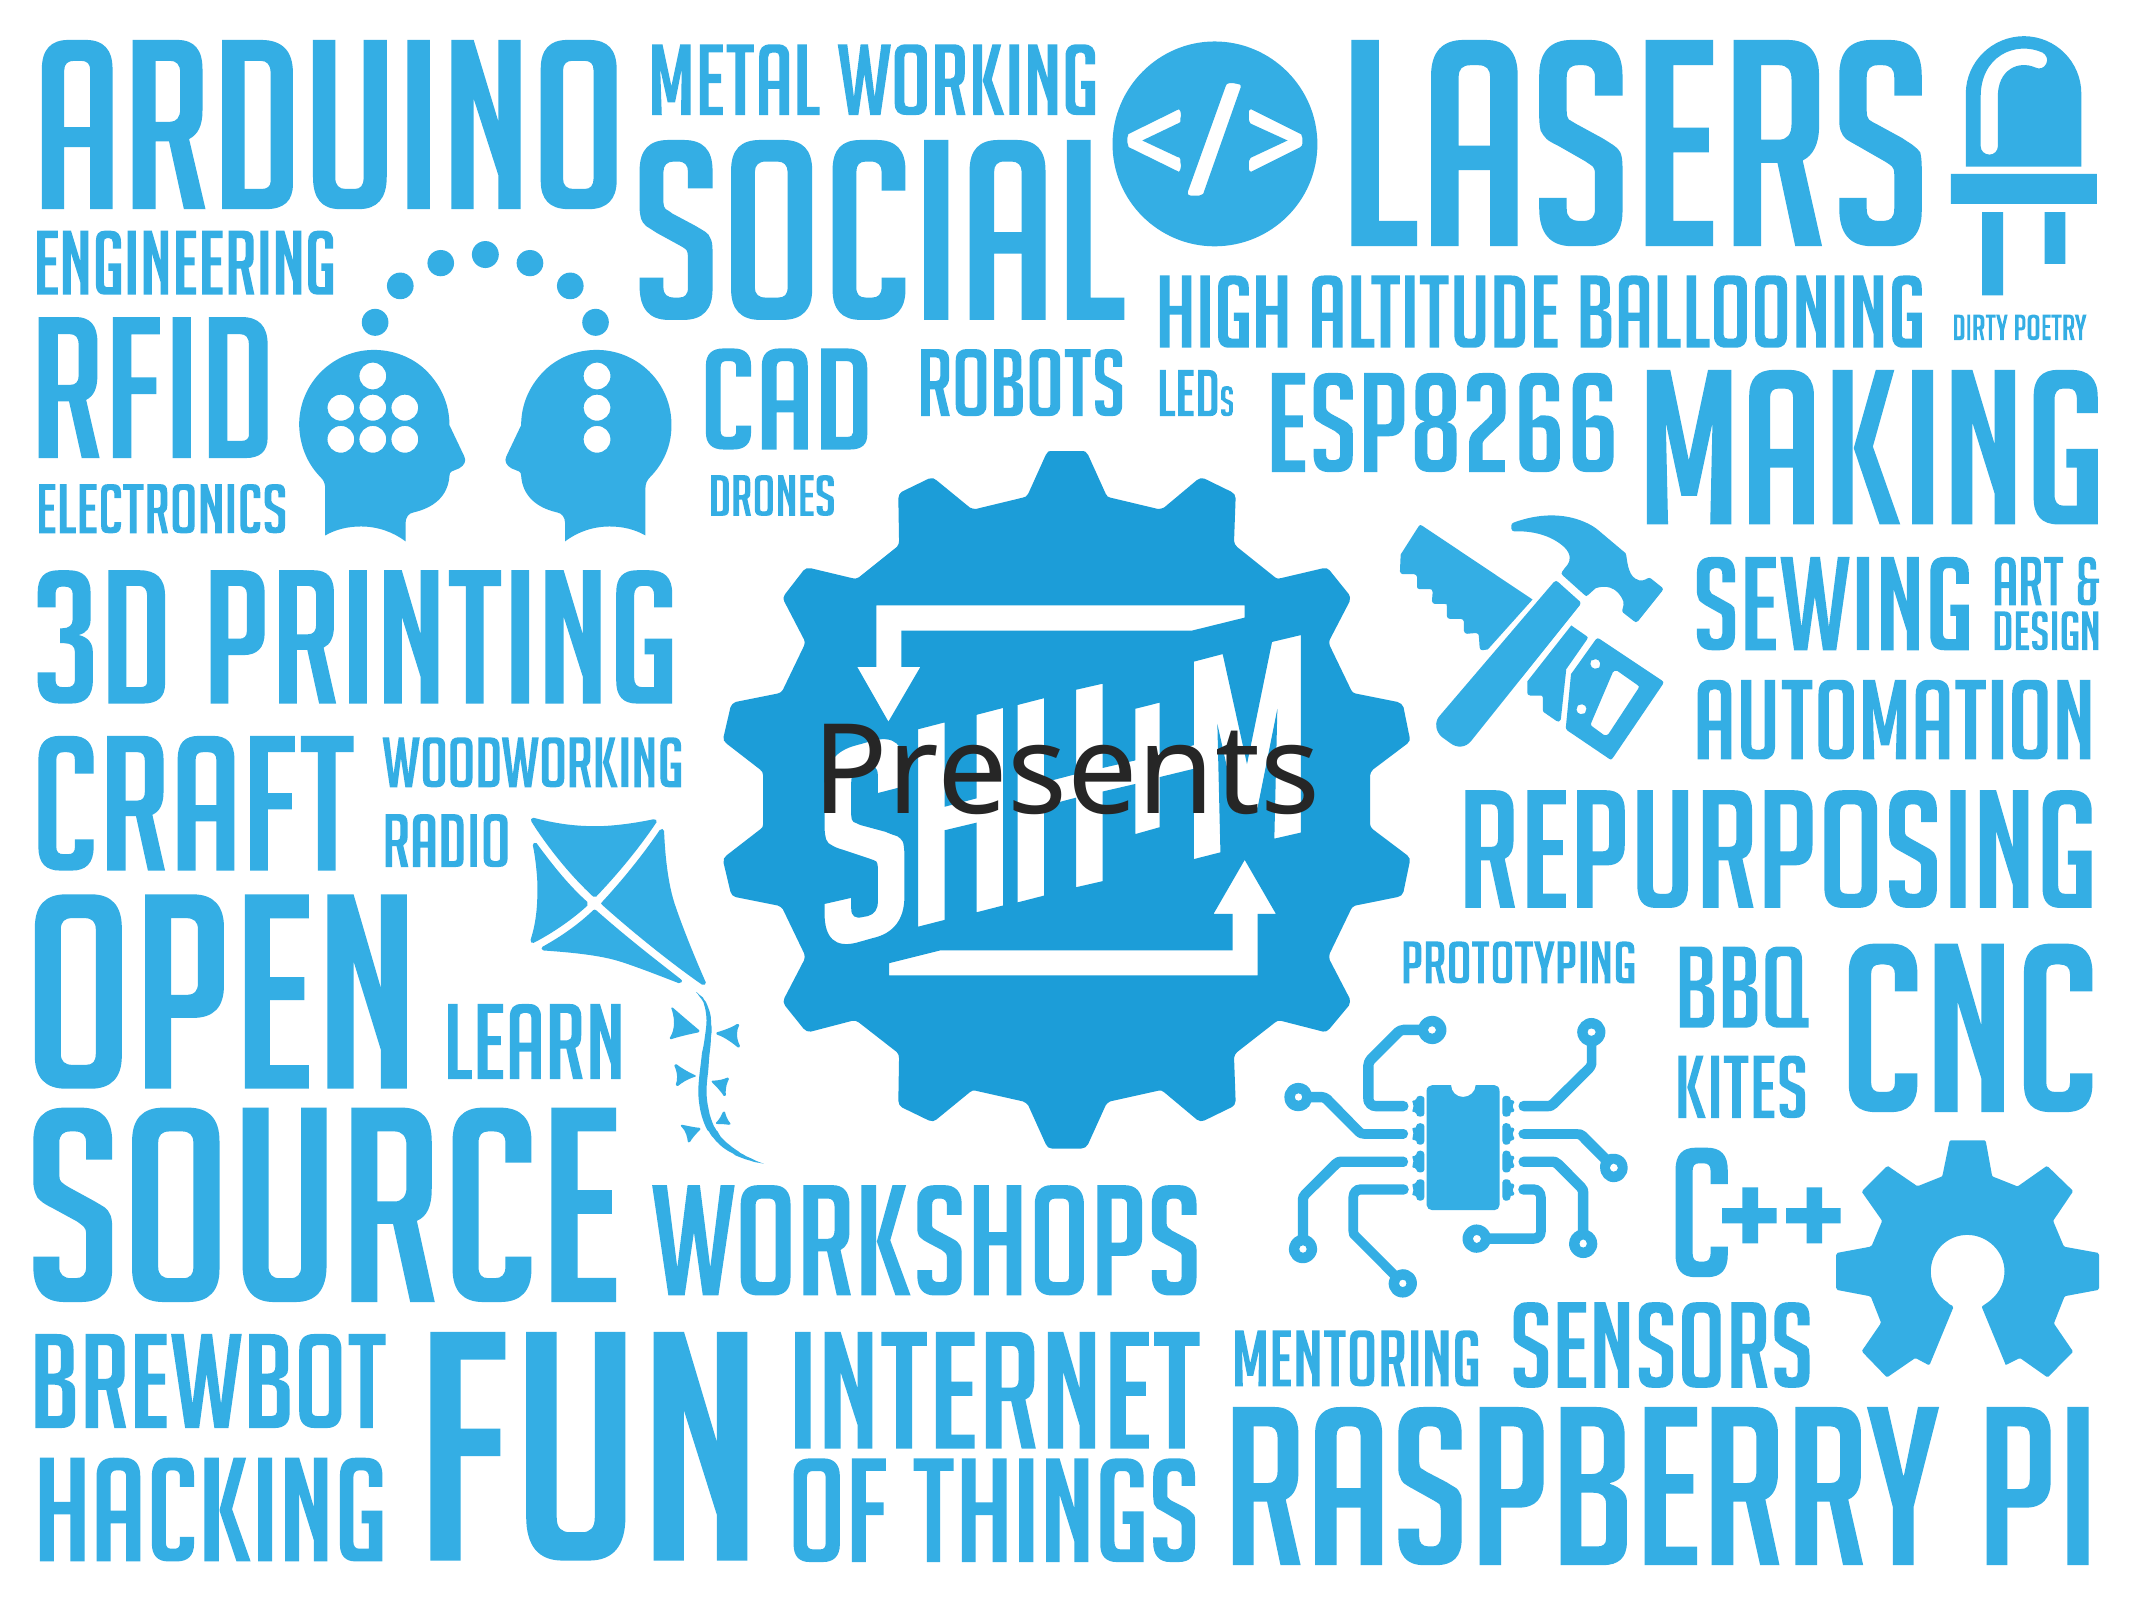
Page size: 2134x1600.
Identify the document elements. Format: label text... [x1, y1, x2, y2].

text_box [2027, 314, 2040, 341]
text_box [349, 570, 367, 704]
text_box [1678, 1055, 1706, 1119]
text_box [541, 737, 565, 788]
text_box [412, 814, 436, 868]
text_box [1881, 556, 1919, 651]
text_box [1315, 1406, 1383, 1566]
text_box [1271, 372, 1306, 451]
text_box [1028, 44, 1058, 116]
text_box [1644, 1406, 1698, 1566]
text_box [1675, 1147, 1728, 1278]
text_box [1095, 349, 1123, 417]
text_box [2067, 1406, 2089, 1566]
text_box [545, 570, 601, 704]
text_box [422, 737, 446, 788]
text_box [1934, 943, 2004, 1113]
text_box [1425, 941, 1446, 984]
text_box [101, 484, 122, 534]
text_box [1714, 275, 1747, 348]
text_box [837, 44, 891, 116]
text_box [669, 1007, 700, 1040]
text_box [530, 842, 588, 943]
text_box [348, 1333, 386, 1429]
text_box [1557, 941, 1576, 984]
text_box [549, 1003, 583, 1080]
text_box [1100, 1458, 1144, 1563]
text_box [531, 817, 657, 897]
text_box [725, 1149, 764, 1164]
text_box [1795, 1406, 1864, 1566]
text_box [1786, 1187, 1841, 1244]
text_box [1954, 314, 1965, 341]
text_box [38, 317, 100, 459]
text_box [711, 1079, 723, 1095]
text_box [660, 737, 682, 788]
text_box [2077, 556, 2100, 606]
text_box [1745, 556, 1776, 651]
text_box [96, 1457, 141, 1562]
text_box [1324, 1330, 1346, 1387]
text_box [821, 348, 868, 450]
text_box [1288, 1156, 1409, 1264]
text_box [279, 570, 337, 704]
text_box [1539, 39, 1623, 247]
text_box [1824, 790, 1878, 908]
text_box [41, 39, 113, 210]
text_box [1426, 1085, 1500, 1211]
text_box [1200, 275, 1210, 348]
text_box [616, 570, 673, 704]
text_box [1696, 556, 1736, 651]
text_box [1153, 1458, 1196, 1563]
text_box [407, 39, 430, 210]
text_box [1472, 941, 1490, 984]
text_box [1765, 946, 1809, 1028]
text_box [994, 349, 1023, 417]
text_box [1436, 580, 1581, 747]
text_box [2023, 943, 2093, 1113]
text_box [1218, 275, 1249, 348]
text_box [427, 249, 455, 277]
text_box [1515, 941, 1555, 984]
text_box [601, 828, 706, 985]
text_box [1577, 790, 1625, 908]
text_box [145, 894, 224, 1089]
text_box [108, 570, 166, 704]
text_box [1965, 36, 2082, 167]
text_box [1527, 790, 1566, 908]
text_box [1455, 1330, 1479, 1387]
text_box [448, 570, 502, 704]
text_box [1753, 1055, 1775, 1119]
text_box [208, 317, 268, 459]
text_box [1657, 275, 1681, 348]
text_box [33, 1107, 113, 1303]
text_box [112, 317, 160, 459]
text_box [1494, 275, 1526, 348]
text_box [244, 894, 309, 1089]
text_box [1178, 369, 1194, 417]
text_box [1009, 44, 1020, 115]
text_box [1967, 314, 1971, 341]
text_box [2061, 611, 2079, 651]
text_box [227, 484, 235, 534]
text_box [1064, 349, 1091, 417]
text_box [210, 570, 265, 704]
text_box [985, 1331, 1036, 1449]
text_box [961, 1458, 1007, 1563]
text_box [894, 44, 927, 116]
text_box [1502, 1123, 1515, 1145]
text_box [1711, 1055, 1720, 1119]
text_box [1034, 1185, 1084, 1296]
text_box [382, 737, 420, 788]
text_box [2032, 611, 2048, 651]
text_box [1029, 349, 1061, 417]
text_box [1733, 39, 1823, 247]
text_box [127, 230, 136, 295]
text_box [1638, 1302, 1674, 1388]
text_box [1513, 1302, 1549, 1388]
text_box [1741, 679, 1776, 760]
text_box [955, 349, 987, 417]
text_box [171, 1333, 242, 1429]
text_box [1781, 679, 1813, 760]
text_box [299, 349, 466, 542]
text_box [1818, 679, 1854, 760]
text_box [639, 139, 713, 320]
text_box [1973, 314, 2008, 341]
text_box [107, 735, 166, 871]
text_box [1462, 1184, 1546, 1253]
text_box [1834, 275, 1845, 348]
text_box [448, 1003, 472, 1080]
text_box [1755, 275, 1788, 348]
text_box [471, 241, 499, 269]
text_box [1646, 369, 1732, 525]
text_box [361, 308, 389, 336]
text_box [1702, 790, 1754, 908]
text_box [1492, 941, 1513, 984]
text_box [582, 308, 609, 336]
text_box [450, 737, 473, 788]
text_box [551, 1107, 617, 1303]
text_box [1110, 1331, 1149, 1449]
text_box [795, 1331, 811, 1449]
text_box [37, 570, 93, 704]
text_box [351, 1107, 435, 1303]
text_box [1994, 611, 2012, 651]
text_box [1449, 941, 1470, 984]
text_box [509, 1003, 541, 1080]
text_box [1066, 139, 1125, 320]
text_box [1410, 525, 1533, 651]
text_box [386, 272, 414, 300]
text_box [1955, 679, 1986, 760]
text_box [1863, 679, 1907, 760]
text_box [1982, 212, 2004, 296]
text_box [1866, 1406, 1940, 1566]
text_box [511, 570, 530, 704]
text_box [501, 737, 539, 788]
text_box [299, 1333, 342, 1429]
text_box [172, 484, 195, 534]
text_box [222, 39, 293, 210]
text_box [1232, 1406, 1301, 1566]
text_box [680, 1124, 701, 1143]
text_box [1565, 638, 1664, 760]
text_box [973, 1185, 1022, 1296]
text_box [1371, 275, 1400, 348]
text_box [913, 1458, 954, 1563]
text_box [430, 1331, 506, 1561]
text_box [696, 992, 723, 1148]
text_box [202, 230, 223, 295]
text_box [176, 230, 197, 295]
text_box [1065, 44, 1096, 116]
text_box [1686, 275, 1710, 348]
text_box [1979, 790, 2029, 908]
text_box [1796, 275, 1826, 348]
text_box [451, 39, 521, 210]
text_box [135, 1333, 167, 1429]
text_box [2082, 611, 2099, 651]
text_box [1511, 515, 1663, 623]
text_box [34, 894, 122, 1089]
text_box [79, 484, 97, 534]
text_box [242, 1107, 327, 1303]
text_box [308, 230, 334, 295]
text_box [1950, 790, 1966, 908]
text_box [1774, 1302, 1810, 1388]
text_box [1398, 1406, 1462, 1566]
text_box [881, 1331, 927, 1449]
text_box [1502, 1179, 1515, 1201]
text_box [1731, 1302, 1768, 1388]
text_box [1479, 1406, 1544, 1566]
text_box [1502, 1095, 1515, 1117]
text_box [1348, 1184, 1417, 1298]
text_box [1518, 1156, 1598, 1259]
text_box [1405, 275, 1415, 348]
text_box [1986, 1406, 2051, 1566]
text_box [1364, 372, 1405, 451]
text_box [1159, 275, 1192, 348]
text_box [505, 349, 672, 542]
text_box [385, 814, 409, 868]
text_box [851, 1458, 886, 1563]
text_box [1915, 679, 1950, 760]
text_box [275, 230, 302, 295]
text_box [1112, 41, 1318, 247]
text_box [59, 484, 76, 534]
text_box [1580, 275, 1612, 348]
text_box [37, 230, 58, 295]
text_box [1615, 941, 1635, 984]
text_box [240, 484, 261, 534]
text_box [1722, 1187, 1777, 1244]
text_box [1994, 556, 2016, 606]
text_box [832, 139, 906, 320]
text_box [478, 737, 500, 788]
text_box [1502, 1150, 1515, 1173]
text_box [556, 272, 584, 300]
text_box [652, 44, 691, 116]
text_box [483, 814, 508, 868]
text_box [384, 570, 439, 704]
text_box [541, 909, 682, 984]
text_box [2012, 679, 2048, 760]
text_box [1454, 275, 1486, 348]
text_box [1351, 39, 1418, 247]
text_box [1518, 1017, 1606, 1112]
text_box [1697, 679, 1732, 760]
text_box [1465, 790, 1516, 908]
text_box [1412, 1095, 1425, 1117]
text_box [1892, 275, 1922, 348]
text_box [711, 475, 723, 516]
text_box [1272, 1330, 1291, 1387]
text_box [1950, 173, 2097, 204]
text_box [147, 484, 169, 534]
text_box [1560, 1406, 1627, 1566]
text_box [200, 484, 222, 534]
text_box [793, 1458, 840, 1563]
text_box [2063, 314, 2087, 341]
text_box [1592, 941, 1611, 984]
text_box [1151, 1185, 1197, 1296]
text_box [1856, 556, 1870, 651]
text_box [824, 1331, 873, 1449]
text_box [590, 1003, 621, 1080]
text_box [1410, 1015, 1447, 1045]
text_box [250, 735, 295, 871]
text_box [1019, 1458, 1034, 1563]
text_box [1349, 1330, 1375, 1387]
text_box [973, 44, 1005, 116]
text_box [516, 249, 544, 277]
text_box [716, 1112, 723, 1125]
text_box [38, 735, 94, 871]
text_box [861, 1185, 911, 1296]
text_box [1159, 369, 1176, 417]
text_box [634, 737, 655, 788]
text_box [1848, 943, 1918, 1113]
text_box [62, 230, 89, 295]
text_box [740, 1185, 791, 1296]
text_box [1839, 39, 1922, 247]
text_box [339, 1457, 383, 1562]
text_box [1832, 369, 1901, 525]
text_box [300, 735, 354, 871]
text_box [1411, 1330, 1419, 1387]
text_box [716, 1030, 723, 1038]
text_box [312, 39, 387, 210]
text_box [1046, 1458, 1089, 1563]
text_box [2042, 790, 2092, 908]
text_box [204, 1457, 251, 1562]
text_box [1425, 1330, 1449, 1387]
text_box [2033, 369, 2098, 525]
text_box [674, 1064, 696, 1086]
text_box [258, 1457, 273, 1562]
text_box [731, 139, 813, 320]
text_box [1519, 372, 1560, 473]
text_box [924, 139, 949, 320]
text_box [969, 139, 1046, 320]
text_box [595, 737, 618, 788]
text_box [260, 230, 269, 295]
text_box [1097, 1185, 1143, 1296]
text_box Presents [797, 681, 1336, 847]
text_box [1221, 386, 1233, 417]
text_box [1466, 372, 1506, 473]
text_box [452, 1107, 532, 1303]
text_box [1779, 1055, 1806, 1119]
text_box [1527, 625, 1588, 722]
picture [723, 451, 1410, 1149]
text_box [1912, 369, 1934, 525]
text_box [1930, 556, 1969, 651]
text_box [803, 1185, 851, 1296]
text_box [132, 1107, 220, 1303]
text_box [132, 39, 206, 210]
text_box [1410, 941, 1422, 969]
text_box [1594, 1302, 1630, 1388]
text_box [172, 317, 191, 459]
text_box [761, 348, 808, 450]
text_box [1313, 372, 1353, 451]
text_box [2044, 212, 2066, 264]
text_box [1889, 790, 1937, 908]
text_box [917, 1185, 962, 1296]
text_box [1572, 372, 1614, 473]
text_box [1256, 275, 1288, 348]
text_box [699, 44, 723, 116]
text_box [327, 894, 407, 1089]
text_box [1047, 1331, 1096, 1449]
text_box [921, 349, 950, 417]
text_box [477, 1003, 504, 1080]
text_box [1679, 946, 1715, 1028]
text_box [1381, 1330, 1406, 1387]
text_box [1312, 275, 1343, 348]
text_box [1836, 1140, 2100, 1377]
text_box [1764, 790, 1813, 908]
text_box [1682, 1302, 1721, 1388]
text_box [1414, 372, 1457, 473]
text_box [1154, 1331, 1200, 1449]
text_box [39, 1457, 85, 1562]
text_box [1235, 1330, 1266, 1387]
text_box [653, 1331, 748, 1561]
text_box [123, 484, 144, 534]
text_box [1557, 1302, 1587, 1388]
text_box [143, 230, 169, 295]
text_box [1412, 1123, 1425, 1145]
text_box [1419, 275, 1449, 348]
text_box [39, 484, 56, 534]
text_box [1637, 790, 1689, 908]
text_box [726, 44, 754, 116]
text_box [1296, 1330, 1320, 1387]
text_box [1534, 275, 1558, 348]
text_box [621, 737, 629, 788]
text_box [1518, 1129, 1628, 1183]
text_box [935, 1331, 975, 1449]
text_box [285, 1457, 328, 1562]
text_box [151, 1457, 195, 1562]
text_box [1618, 275, 1650, 348]
text_box [2015, 611, 2030, 651]
text_box [2044, 556, 2064, 606]
text_box [759, 44, 790, 116]
text_box [264, 484, 286, 534]
text_box [2052, 611, 2058, 651]
text_box [1723, 1055, 1749, 1119]
text_box [569, 737, 592, 788]
text_box [470, 814, 477, 867]
text_box [2057, 679, 2091, 760]
text_box [228, 230, 255, 295]
text_box [797, 44, 820, 116]
text_box [1351, 275, 1375, 348]
text_box [249, 1333, 290, 1429]
text_box [526, 1331, 626, 1561]
text_box [441, 814, 464, 868]
text_box [1991, 679, 2004, 760]
text_box [177, 735, 235, 871]
text_box [35, 1333, 76, 1429]
text_box [1431, 39, 1518, 247]
text_box [1722, 946, 1758, 1028]
text_box [652, 1185, 735, 1296]
text_box [1580, 941, 1587, 984]
text_box [1198, 369, 1218, 417]
text_box [2042, 314, 2062, 341]
text_box [1412, 1150, 1425, 1173]
text_box [1711, 1406, 1780, 1566]
text_box [540, 39, 617, 210]
text_box [1645, 39, 1714, 247]
text_box [2021, 556, 2042, 606]
text_box [85, 1333, 127, 1429]
text_box [705, 348, 752, 450]
text_box [1951, 369, 2016, 525]
text_box [1853, 275, 1884, 348]
text_box [1780, 556, 1850, 651]
text_box [95, 230, 122, 295]
text_box [1749, 369, 1814, 525]
text_box [1412, 1179, 1425, 1201]
text_box [935, 44, 966, 116]
text_box [2015, 314, 2026, 341]
